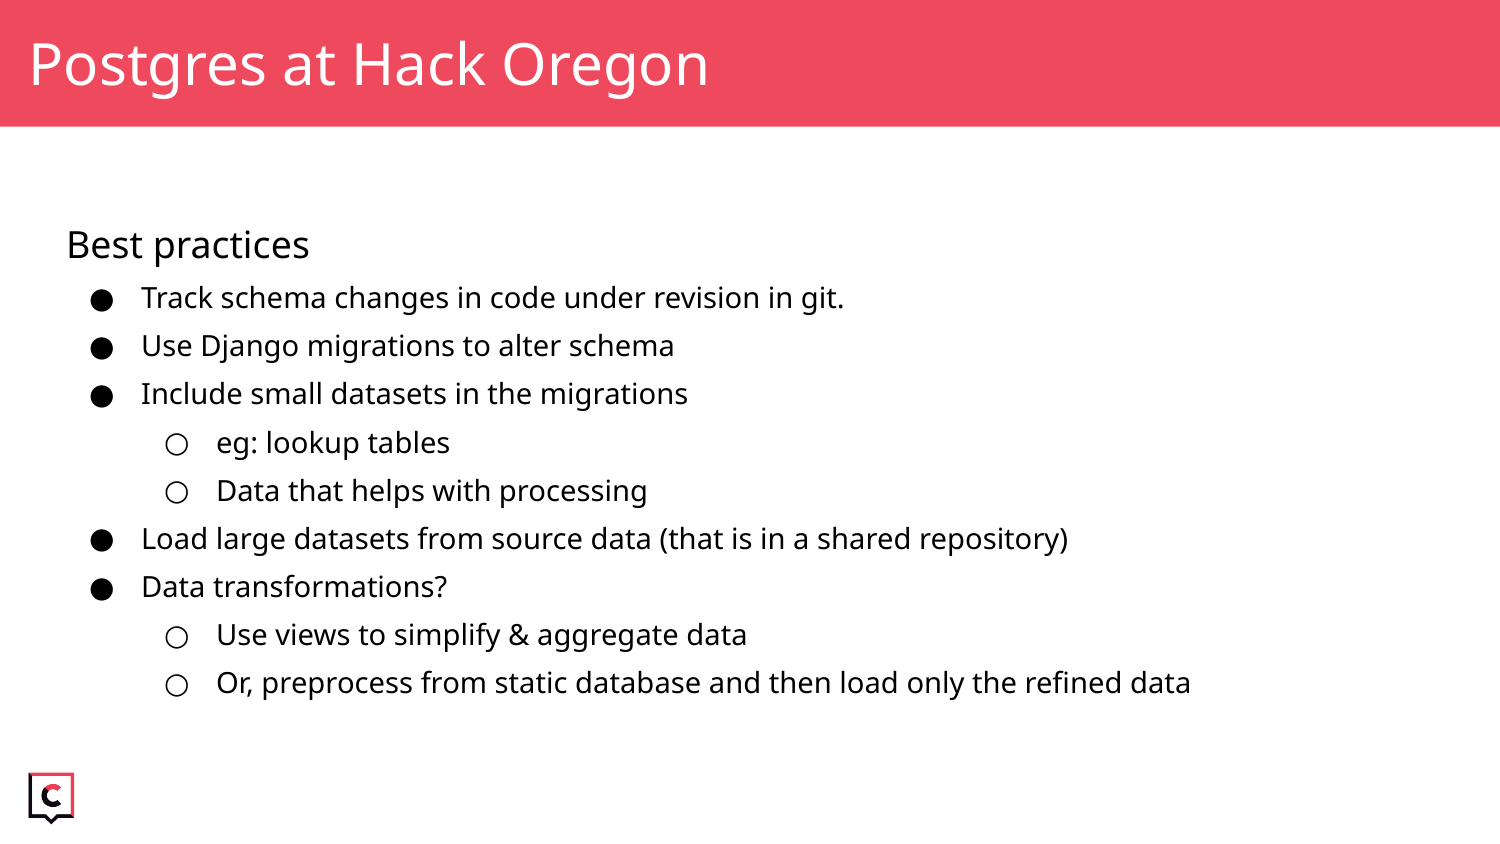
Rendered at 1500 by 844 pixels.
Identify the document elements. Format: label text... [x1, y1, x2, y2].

list Best practices Track schema changes in code under revision in git. Use Django migrations to alter schema Include small datasets in the migrations eg: lookup tables Data that helps with processing Load large datasets from source data (that is in a shared repository) Data transformations? Use views to simplify & aggregate data Or, preprocess from static database and then load only the refined data [51, 189, 1449, 750]
title Postgres at Hack Oregon [13, 12, 1412, 107]
picture [19, 764, 82, 830]
